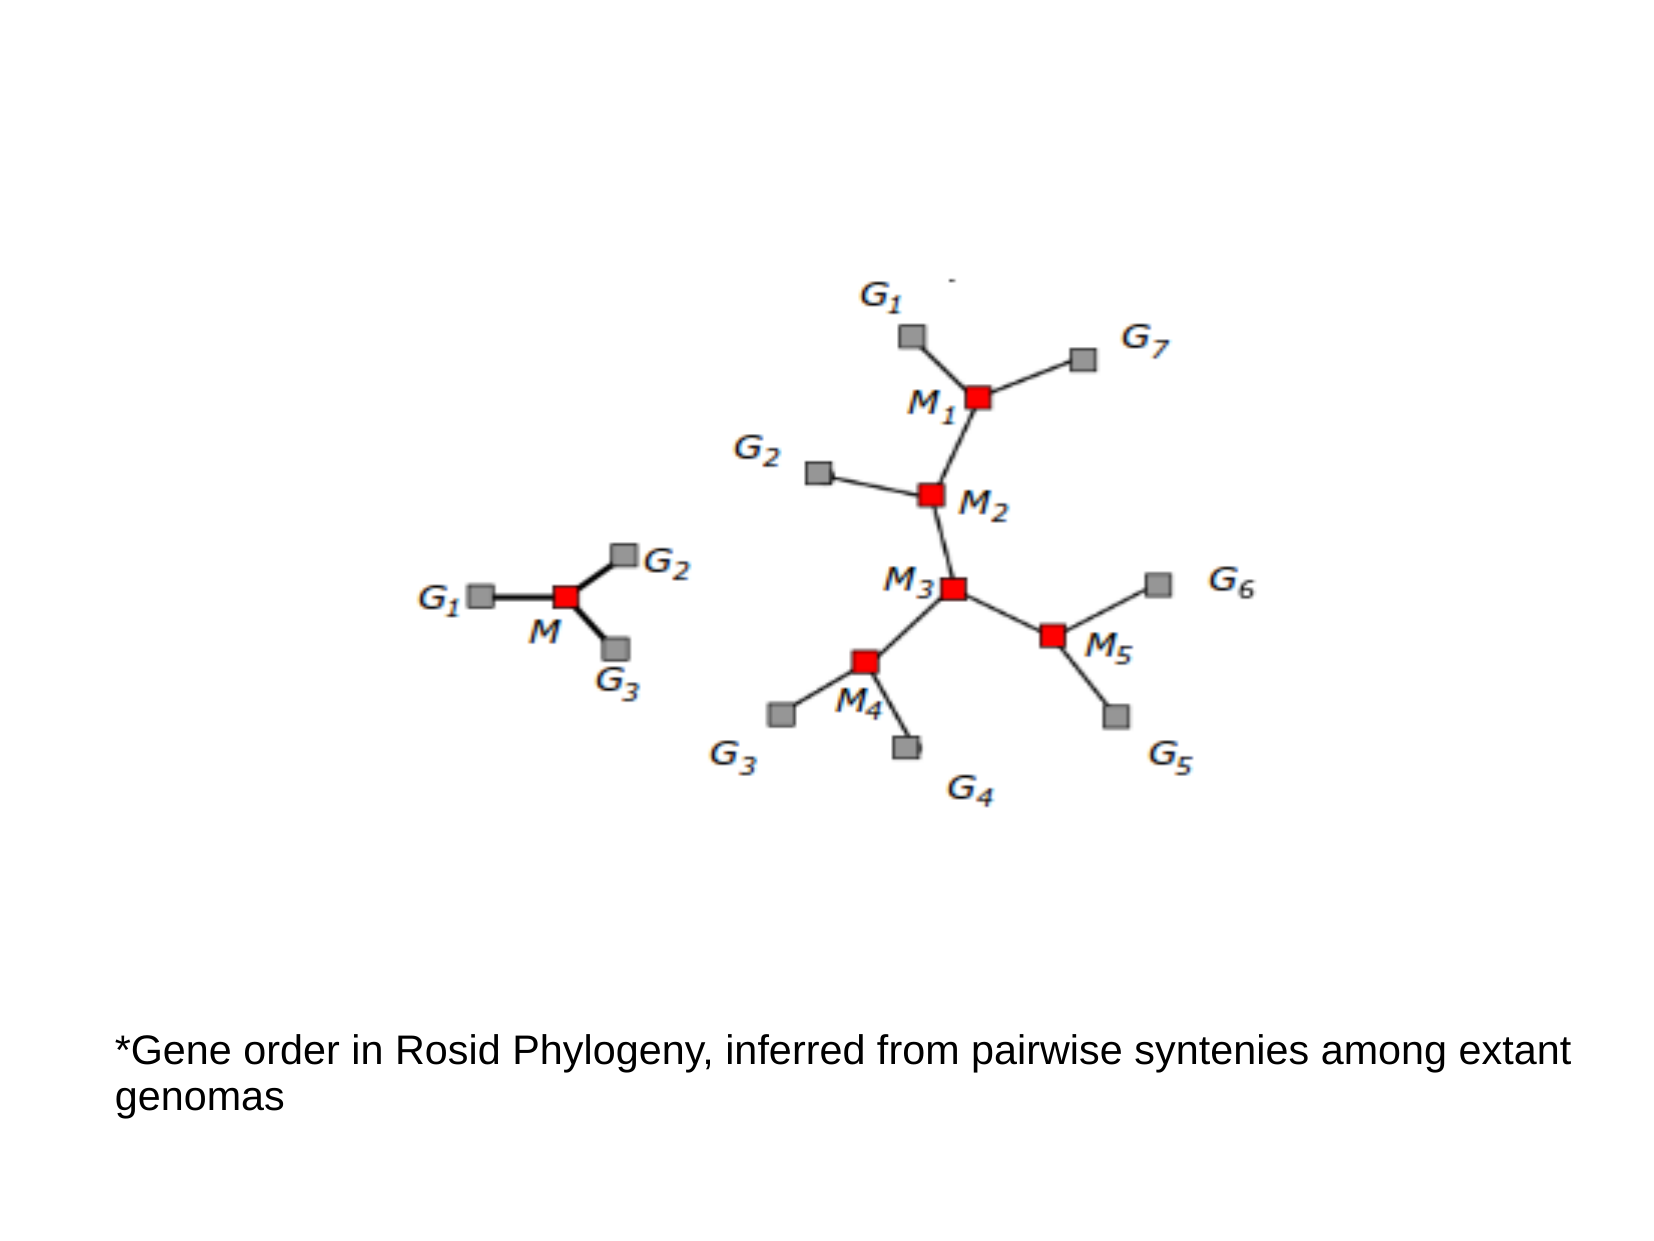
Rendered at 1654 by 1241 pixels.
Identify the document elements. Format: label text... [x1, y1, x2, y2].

picture [307, 143, 1335, 863]
list *Gene order in Rosid Phylogeny, inferred from pairwise syntenies among extant genomas [70, 1027, 1630, 1121]
